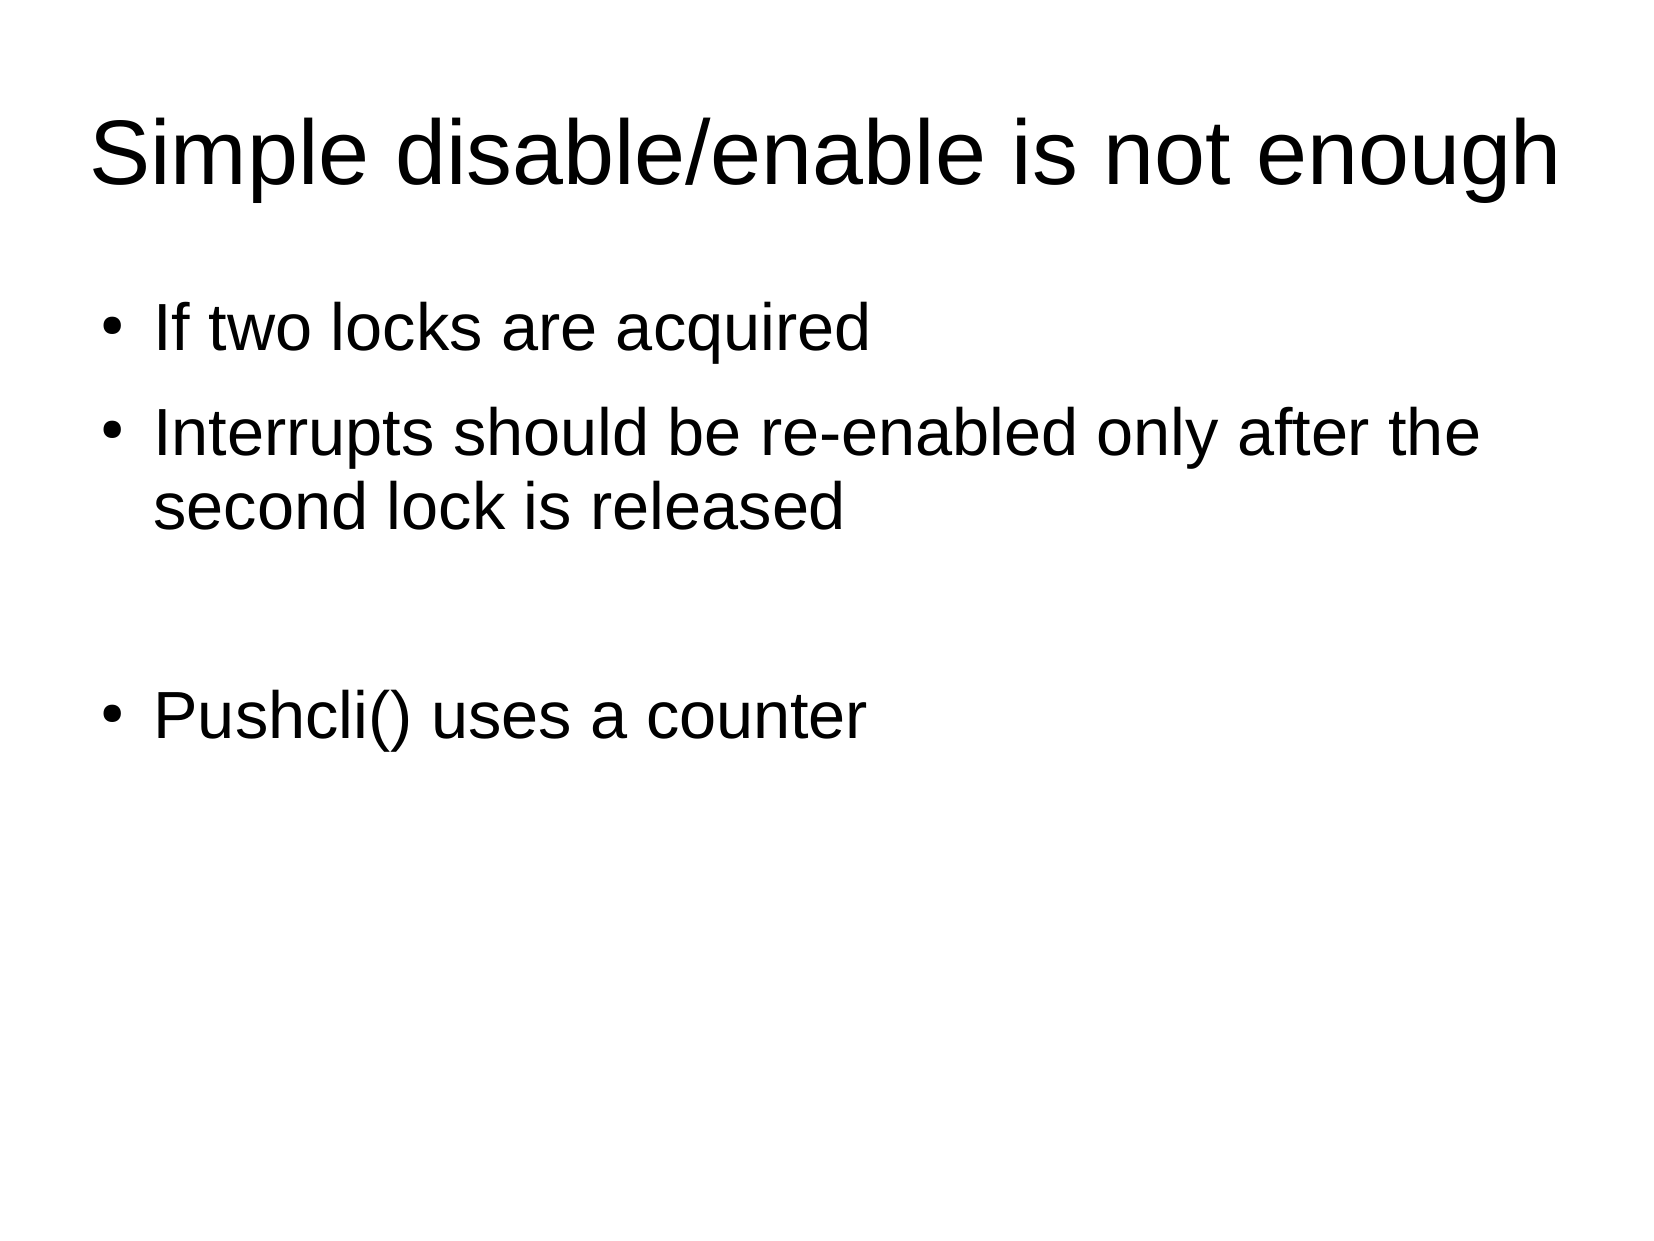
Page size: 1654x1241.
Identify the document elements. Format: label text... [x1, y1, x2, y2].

title Simple disable/enable is not enough [82, 49, 1571, 257]
list If two locks are acquired Interrupts should be re-enabled only after the second lock is released Pushcli() uses a counter [82, 290, 1571, 1010]
